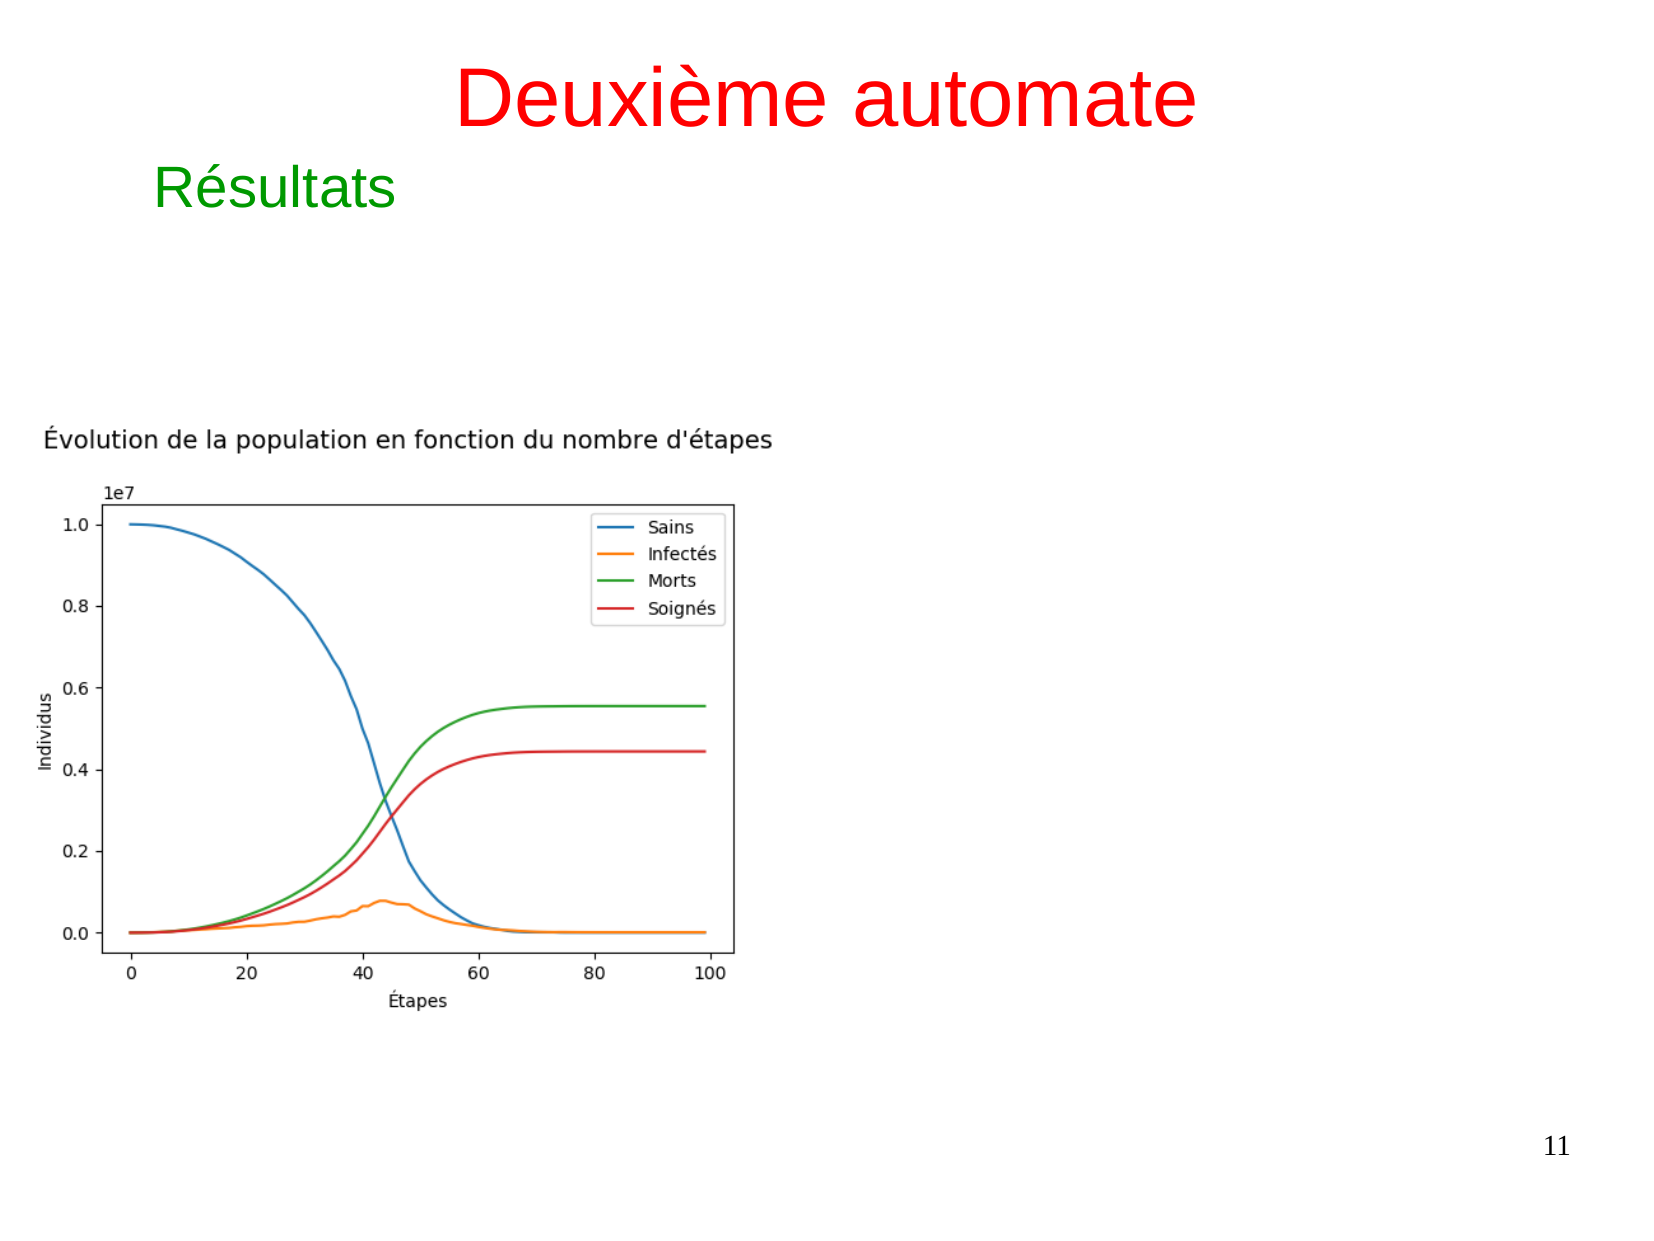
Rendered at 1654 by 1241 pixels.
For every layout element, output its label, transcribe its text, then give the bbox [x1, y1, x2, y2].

list Résultats [82, 201, 1571, 875]
picture [0, 413, 815, 1020]
title Deuxième automate [82, 0, 1571, 201]
